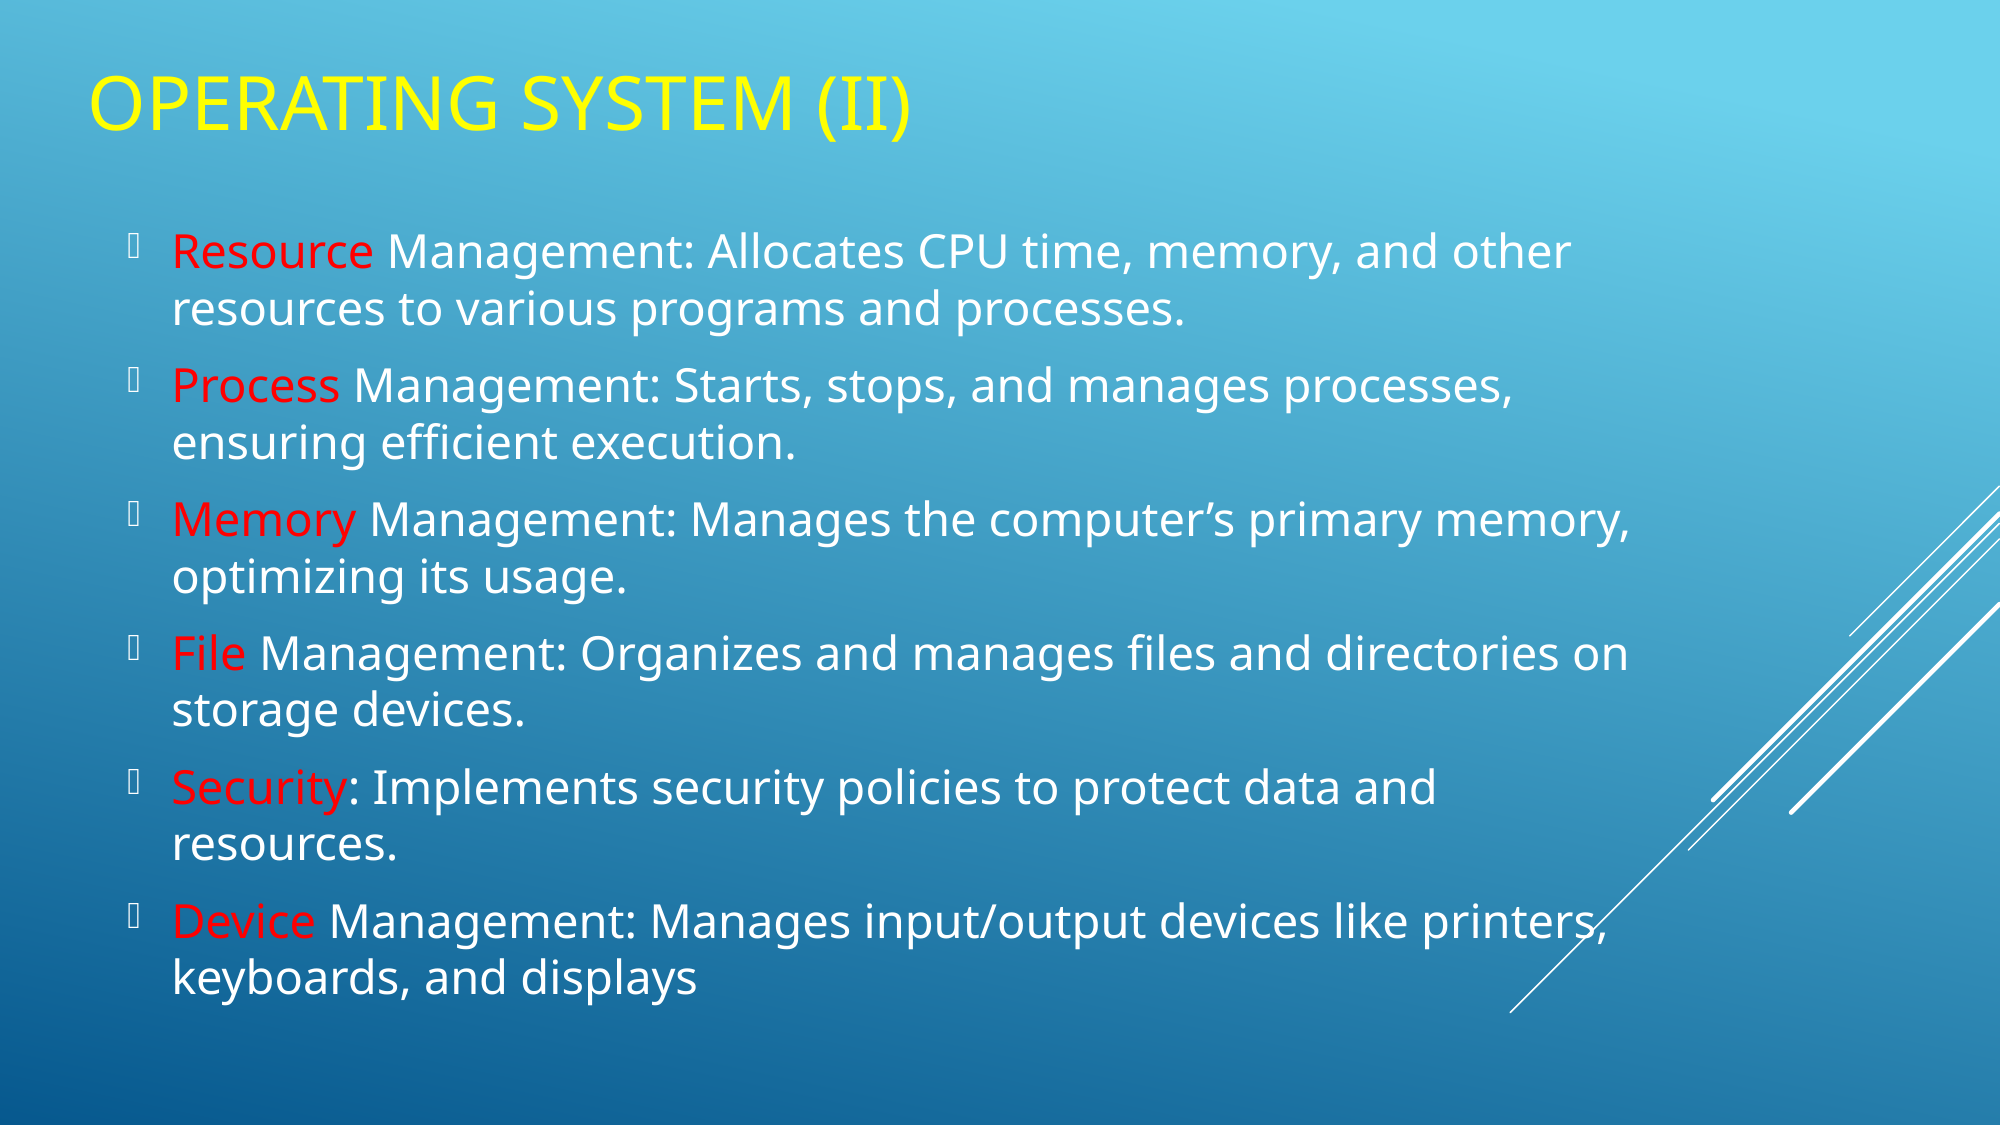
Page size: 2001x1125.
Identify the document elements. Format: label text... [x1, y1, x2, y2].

title Operating system (II) [72, 16, 1853, 185]
list Resource Management: Allocates CPU time, memory, and other resources to various programs and processes. Process Management: Starts, stops, and manages processes, ensuring efficient execution. Memory Management: Manages the computer’s primary memory, optimizing its usage. File Management: Organizes and manages files and directories on storage devices. Security: Implements security policies to protect data and resources. Device Management: Manages input/output devices like printers, keyboards, and displays [112, 214, 1664, 1015]
